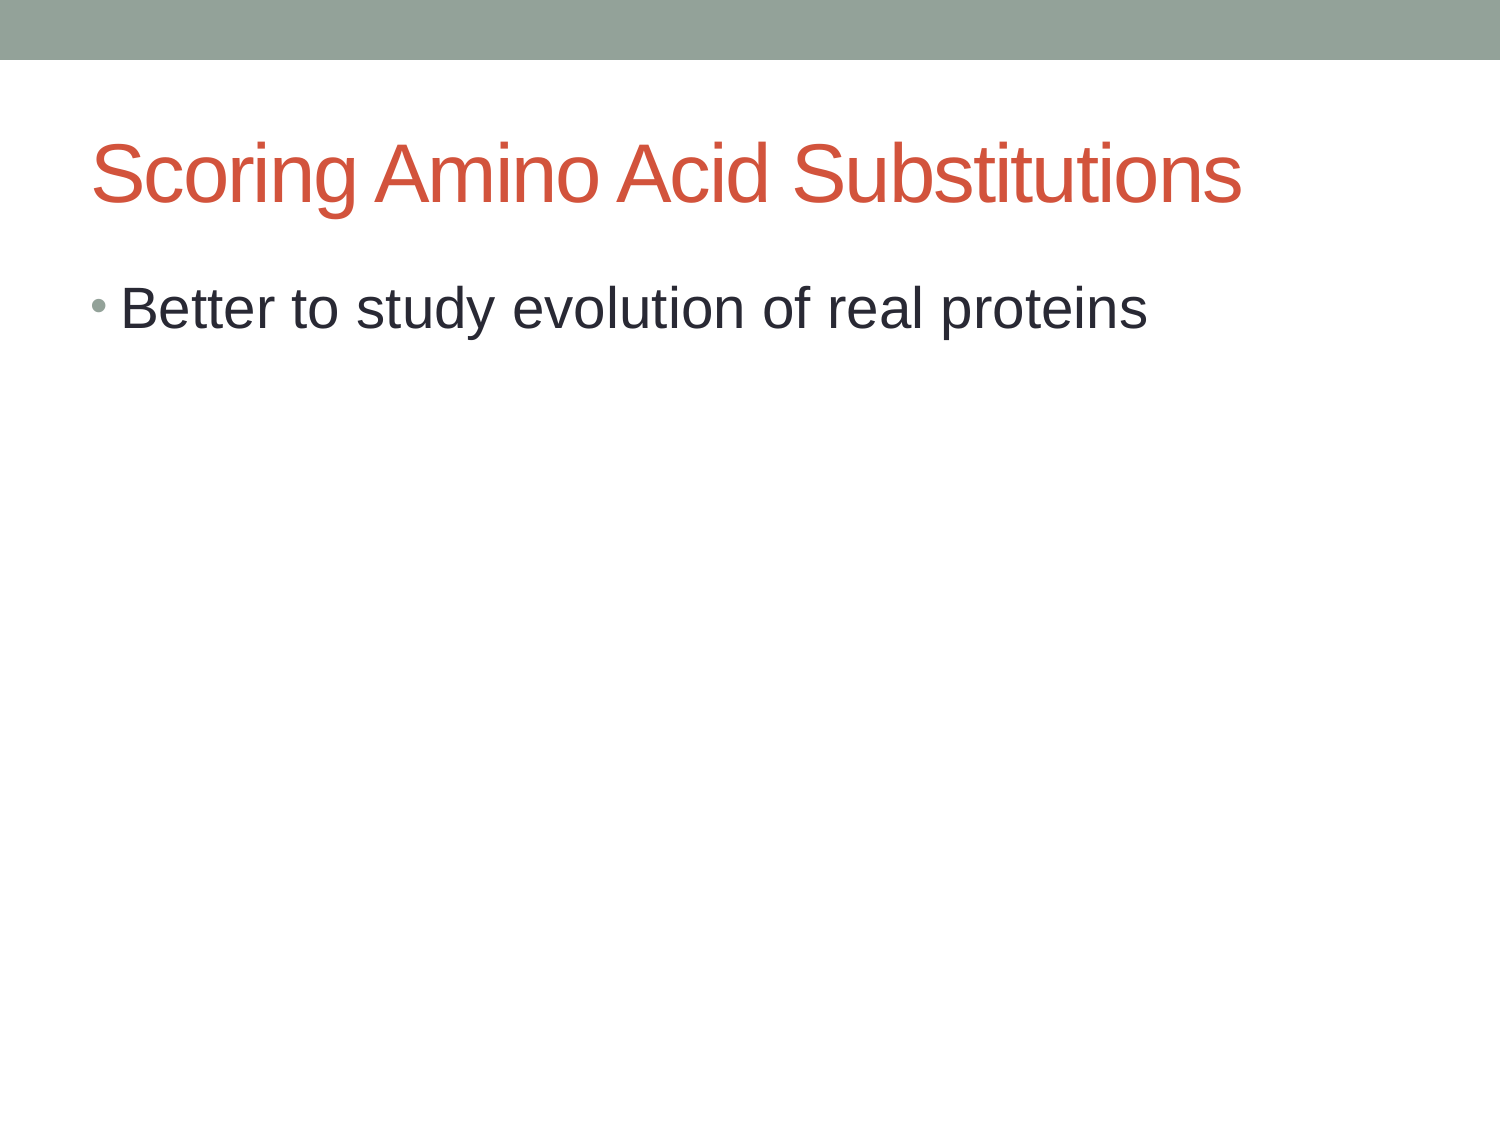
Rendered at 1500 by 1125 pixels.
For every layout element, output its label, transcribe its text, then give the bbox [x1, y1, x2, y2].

list Better to study evolution of real proteins [75, 262, 1425, 1063]
title Scoring Amino Acid Substitutions [75, 87, 1425, 250]
